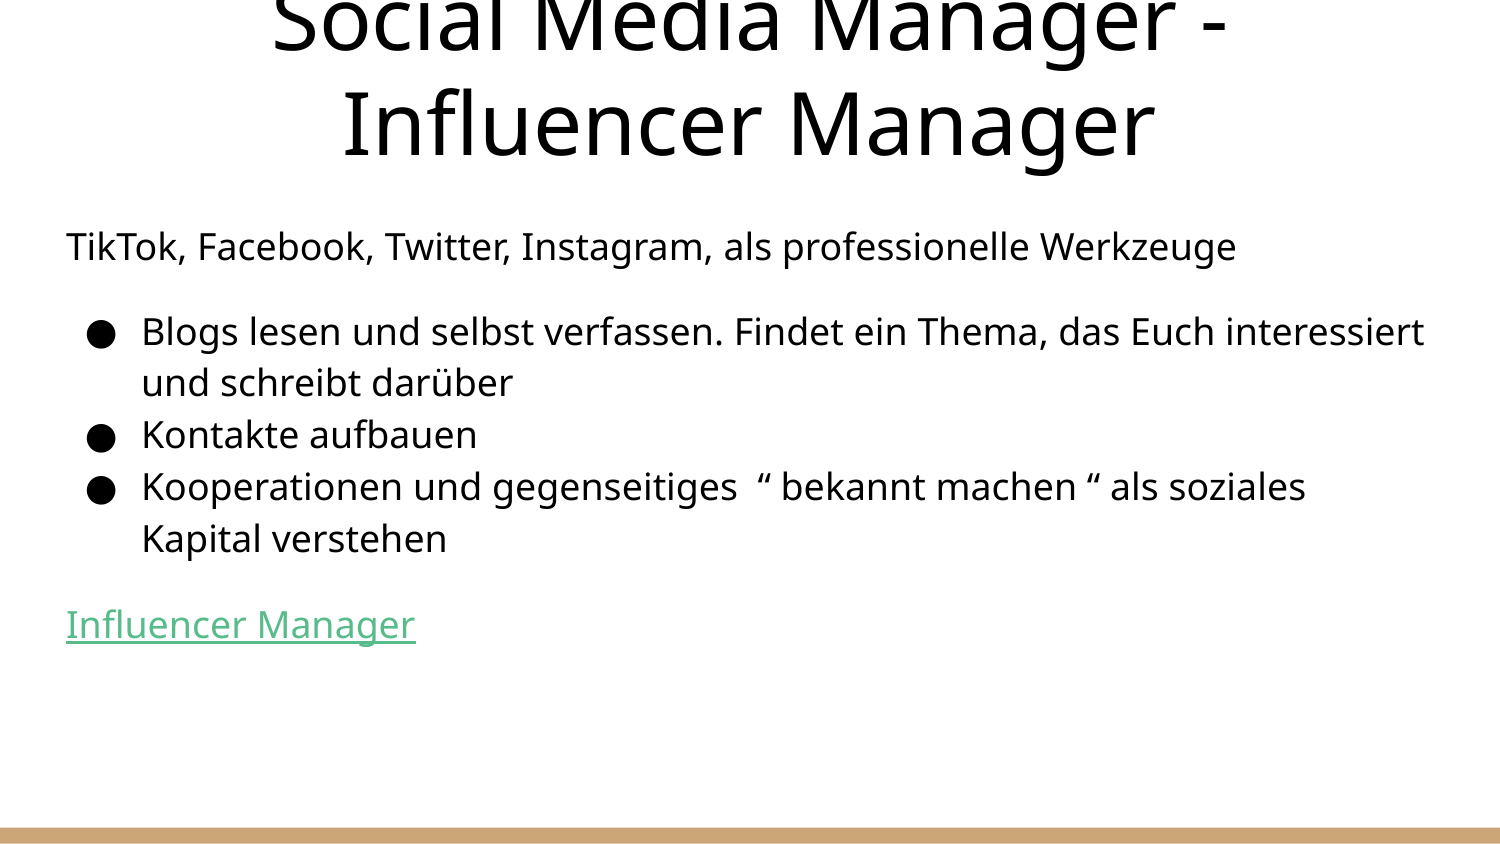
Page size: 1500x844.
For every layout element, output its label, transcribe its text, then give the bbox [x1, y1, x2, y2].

title Social Media Manager - Influencer Manager [51, 51, 1449, 189]
list TikTok, Facebook, Twitter, Instagram, als professionelle Werkzeuge Blogs lesen und selbst verfassen. Findet ein Thema, das Euch interessiert und schreibt darüber Kontakte aufbauen Kooperationen und gegenseitiges “ bekannt machen “ als soziales Kapital verstehen Influencer Manager [51, 200, 1449, 752]
